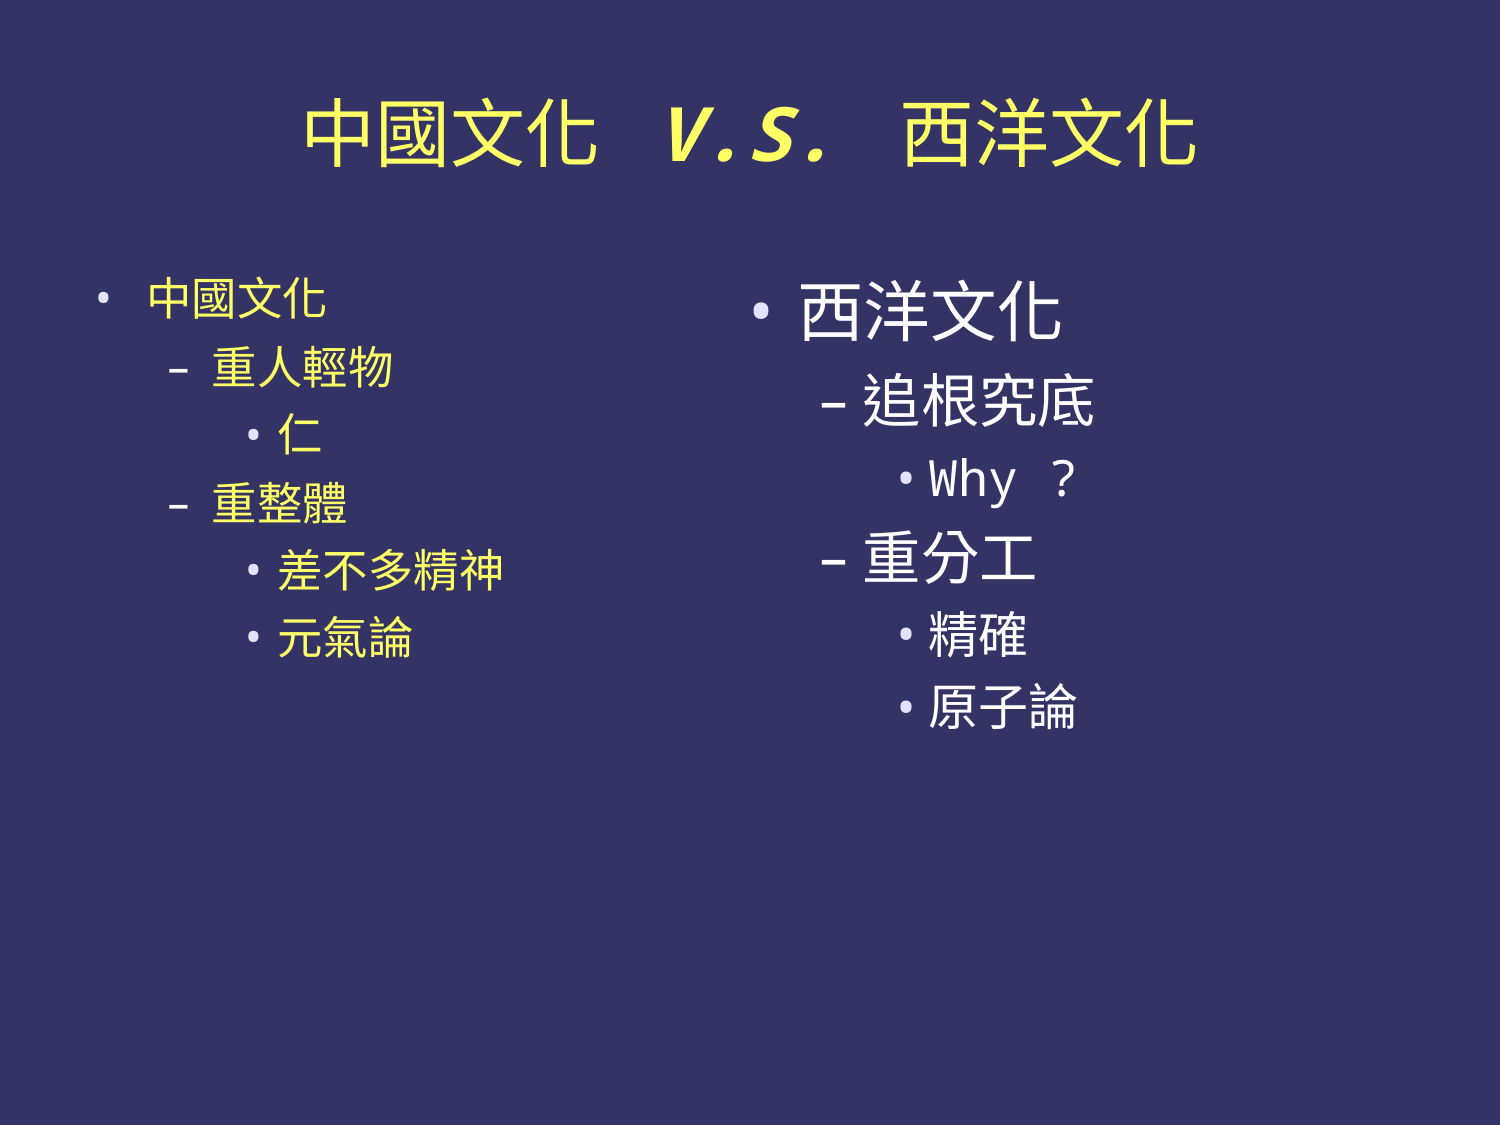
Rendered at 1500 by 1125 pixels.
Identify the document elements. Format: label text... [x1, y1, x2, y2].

text_box 西洋文化 追根究底 Why ? 重分工 精確 原子論 [726, 261, 1390, 1000]
title 中國文化 V.S. 西洋文化 [75, 37, 1426, 225]
list 中國文化 重人輕物 仁 重整體 差不多精神 元氣論 [75, 262, 762, 1001]
